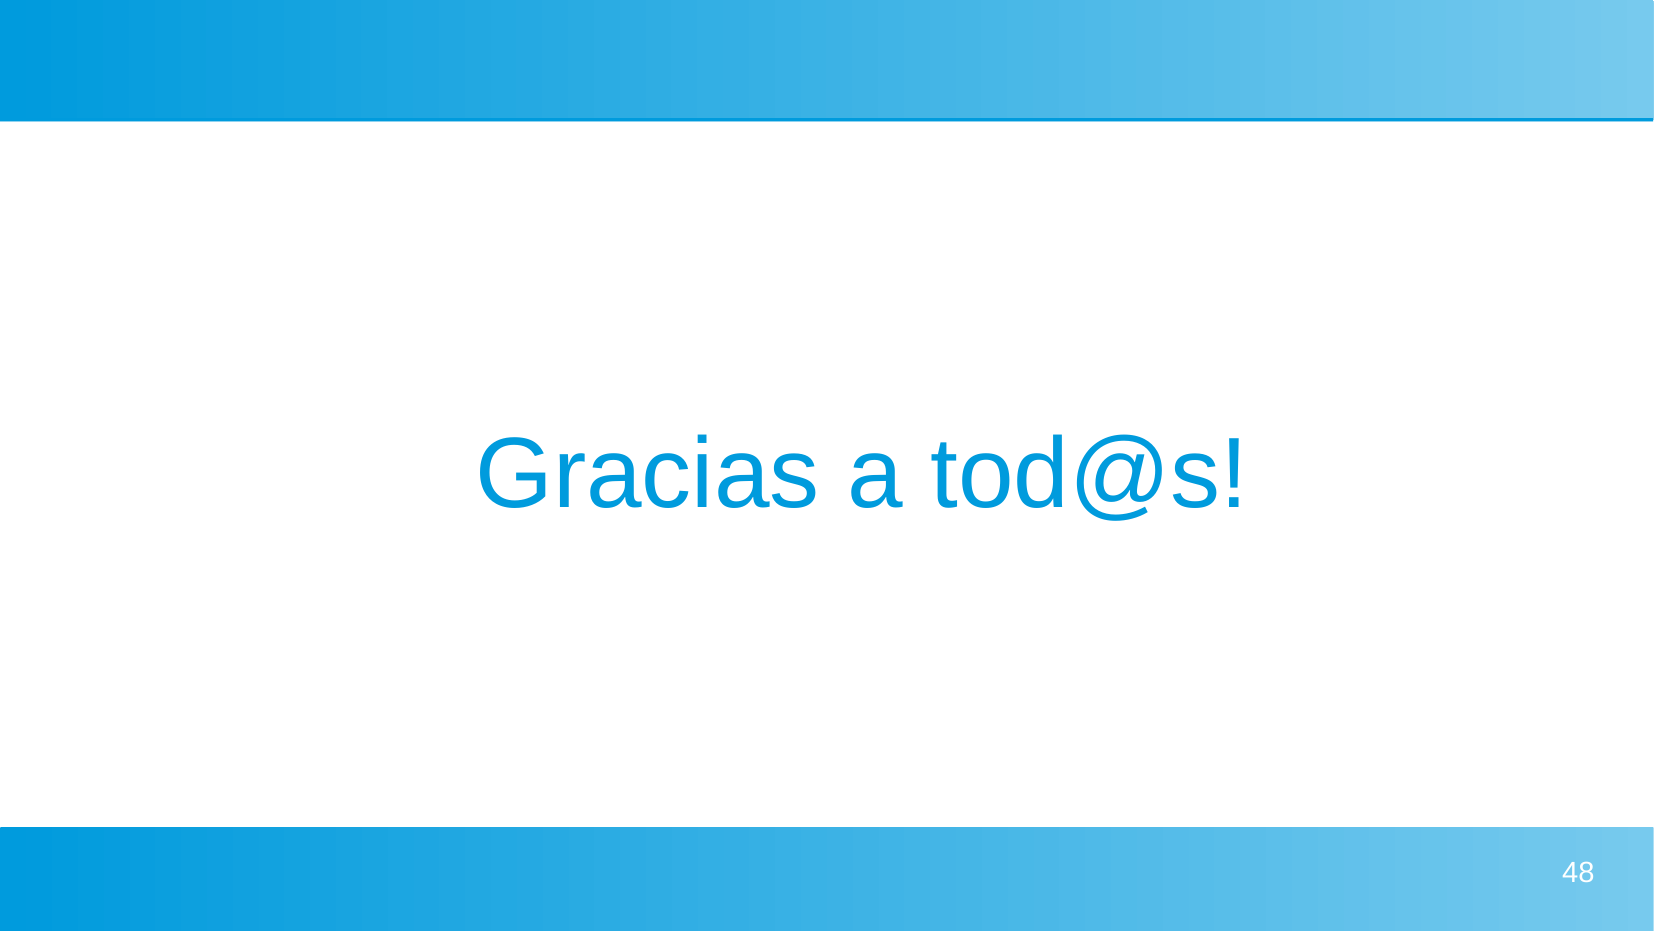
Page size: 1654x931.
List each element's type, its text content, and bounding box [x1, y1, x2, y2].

list Gracias a tod@s! [59, 177, 1595, 768]
